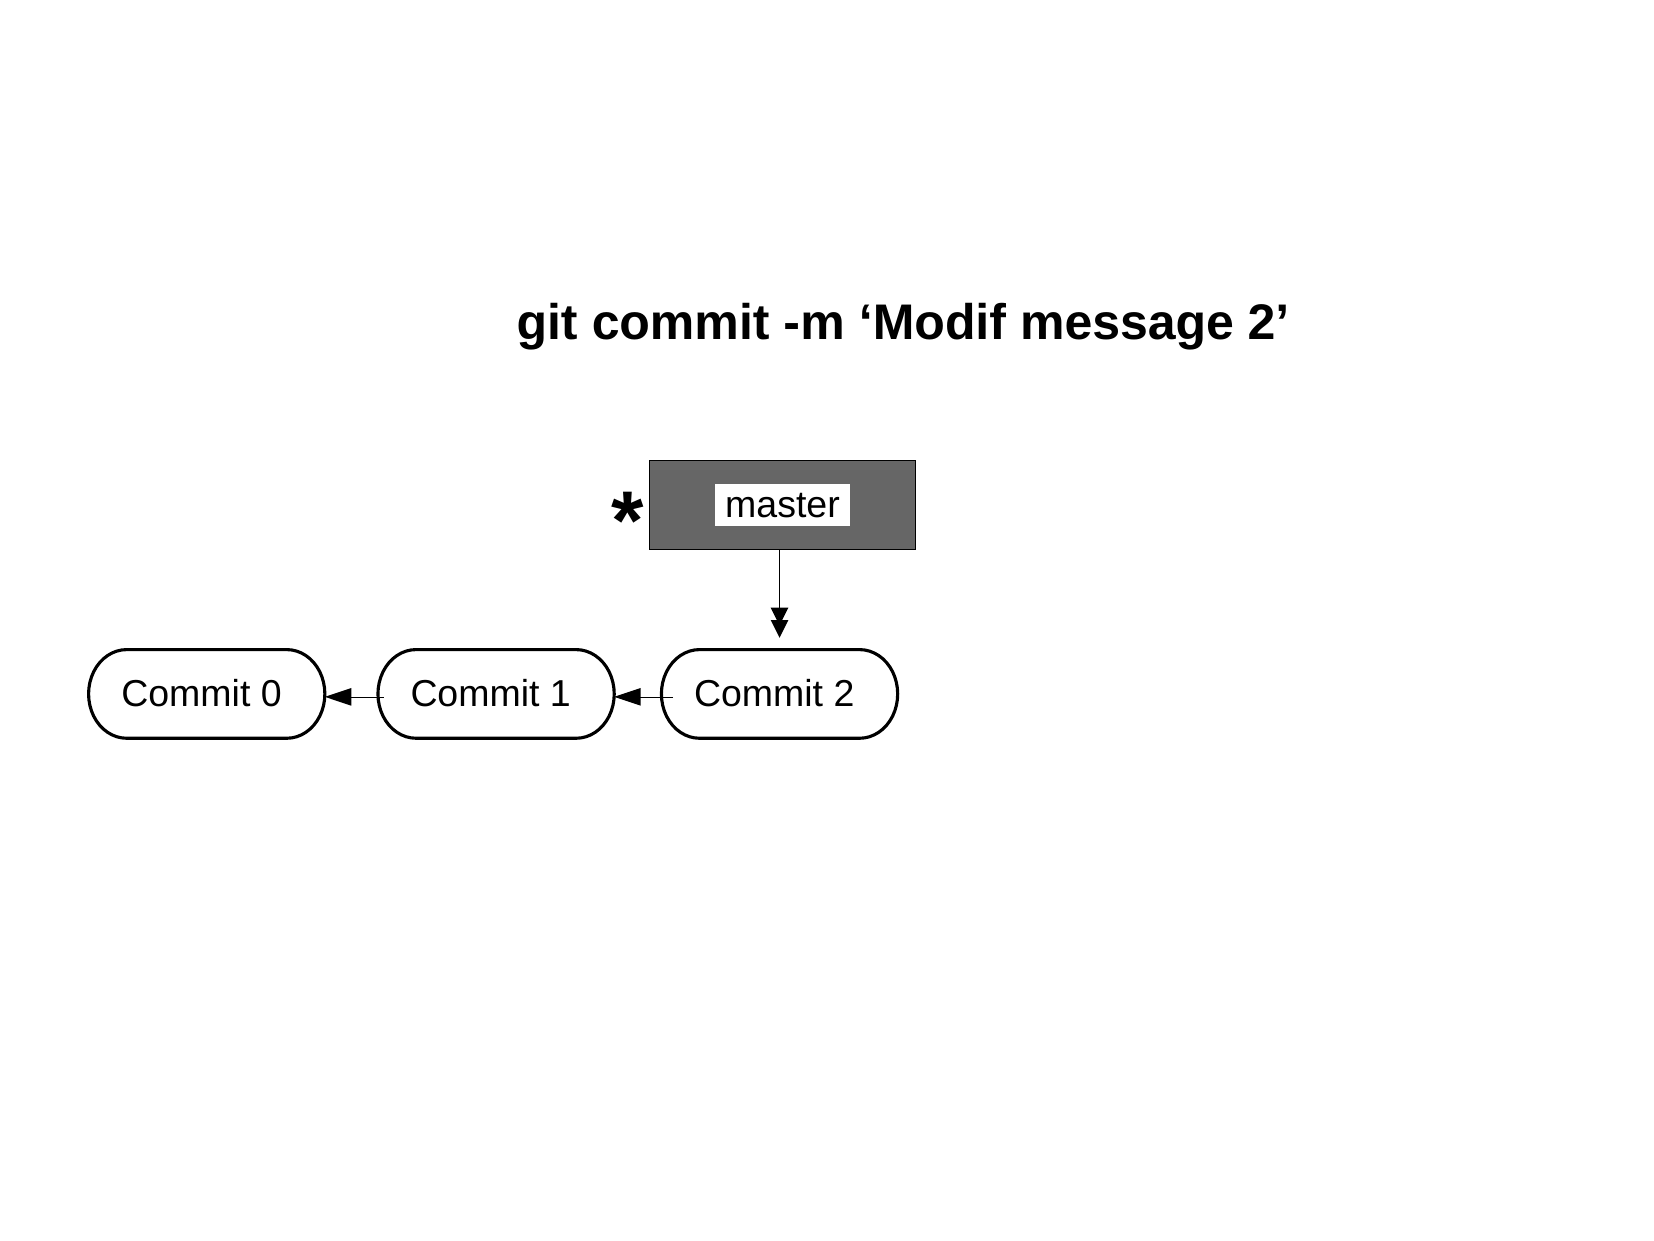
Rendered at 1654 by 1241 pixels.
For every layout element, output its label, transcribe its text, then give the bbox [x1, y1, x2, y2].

text_box * [596, 466, 656, 575]
text_box Commit 2 [661, 649, 898, 739]
text_box master [649, 460, 916, 550]
text_box Commit 1 [377, 649, 615, 739]
text_box Commit 0 [88, 649, 325, 739]
text_box git commit -m ‘Modif message 2’ [501, 287, 1329, 414]
